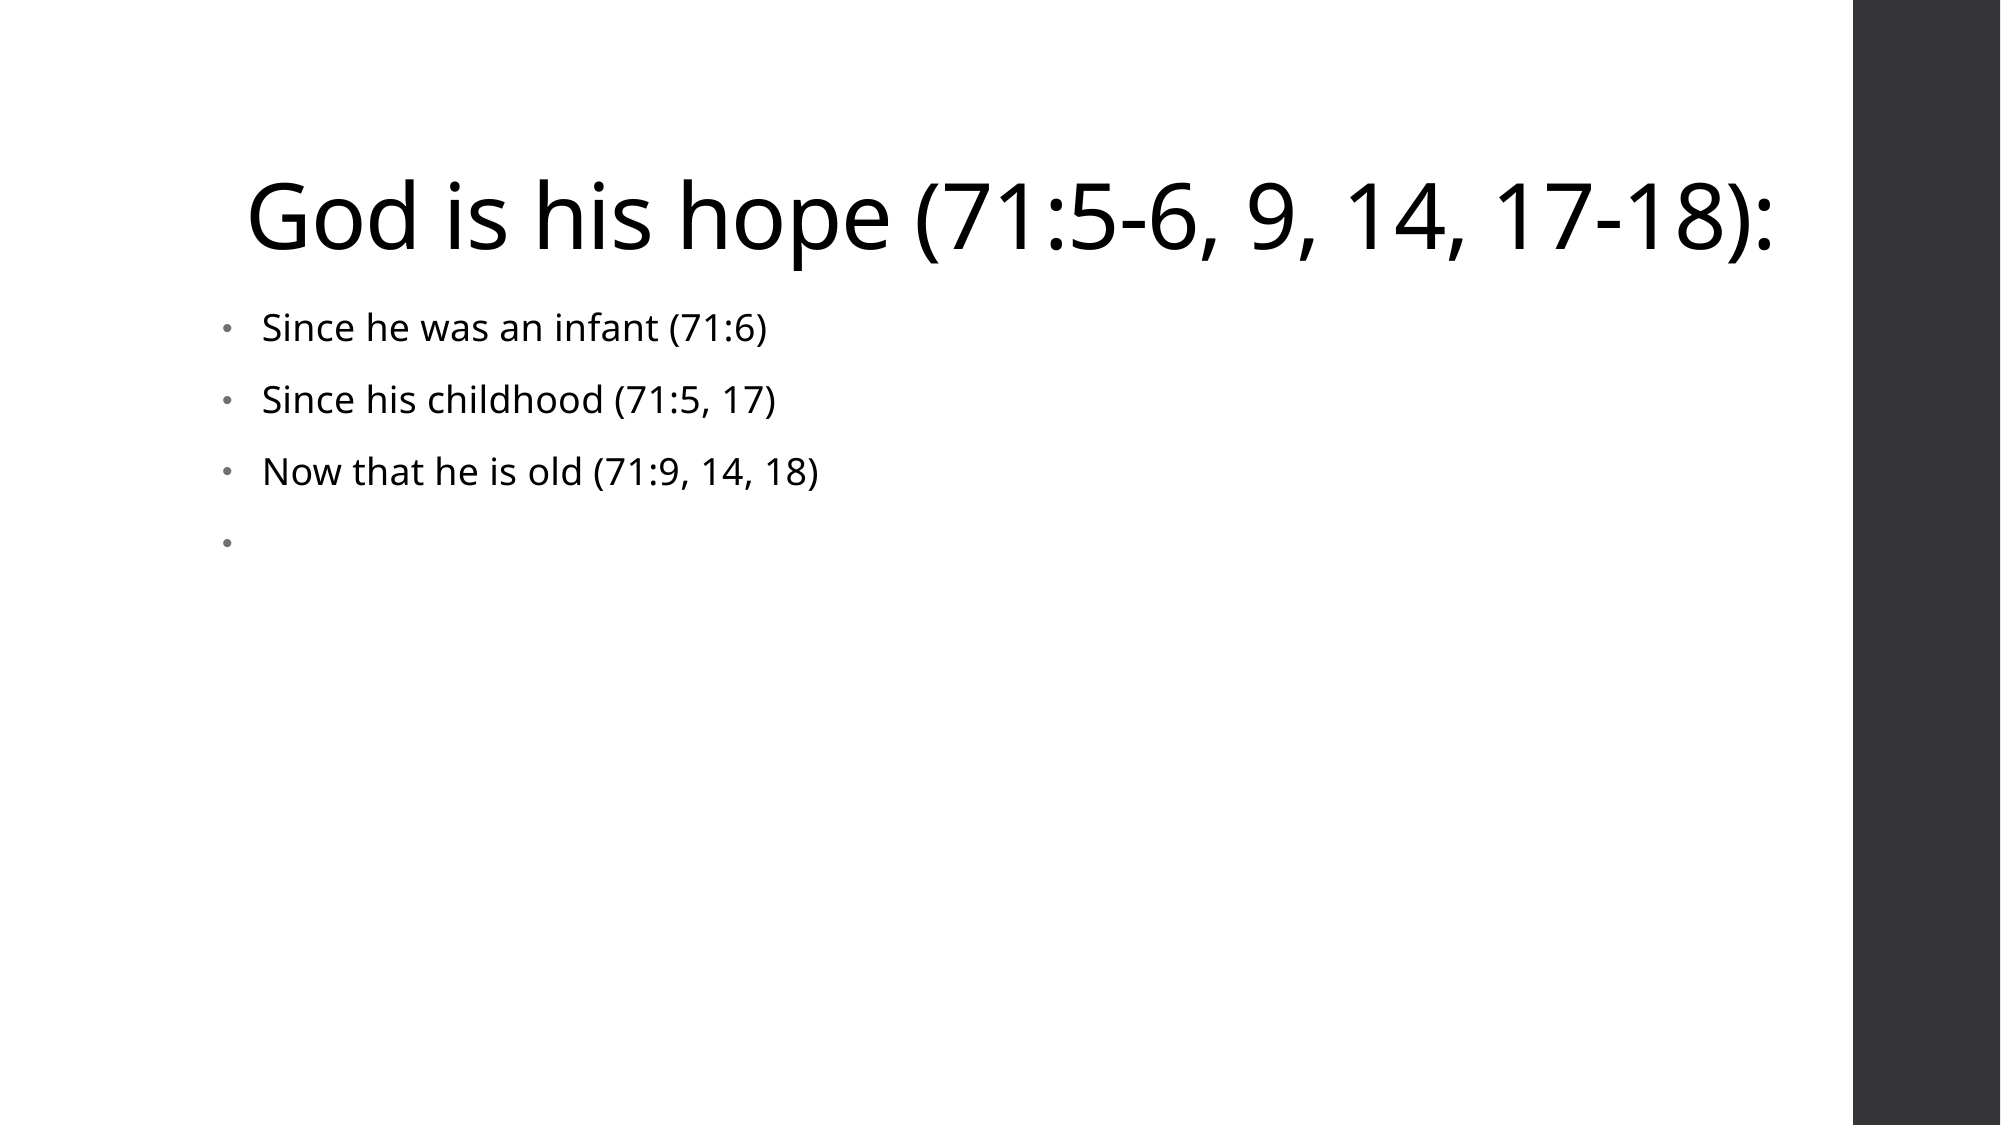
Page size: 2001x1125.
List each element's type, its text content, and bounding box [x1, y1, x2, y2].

title God is his hope (71:5-6, 9, 14, 17-18): [206, 60, 1797, 278]
list Since he was an infant (71:6) Since his childhood (71:5, 17) Now that he is old (71:9, 14, 18) [206, 299, 1617, 1014]
